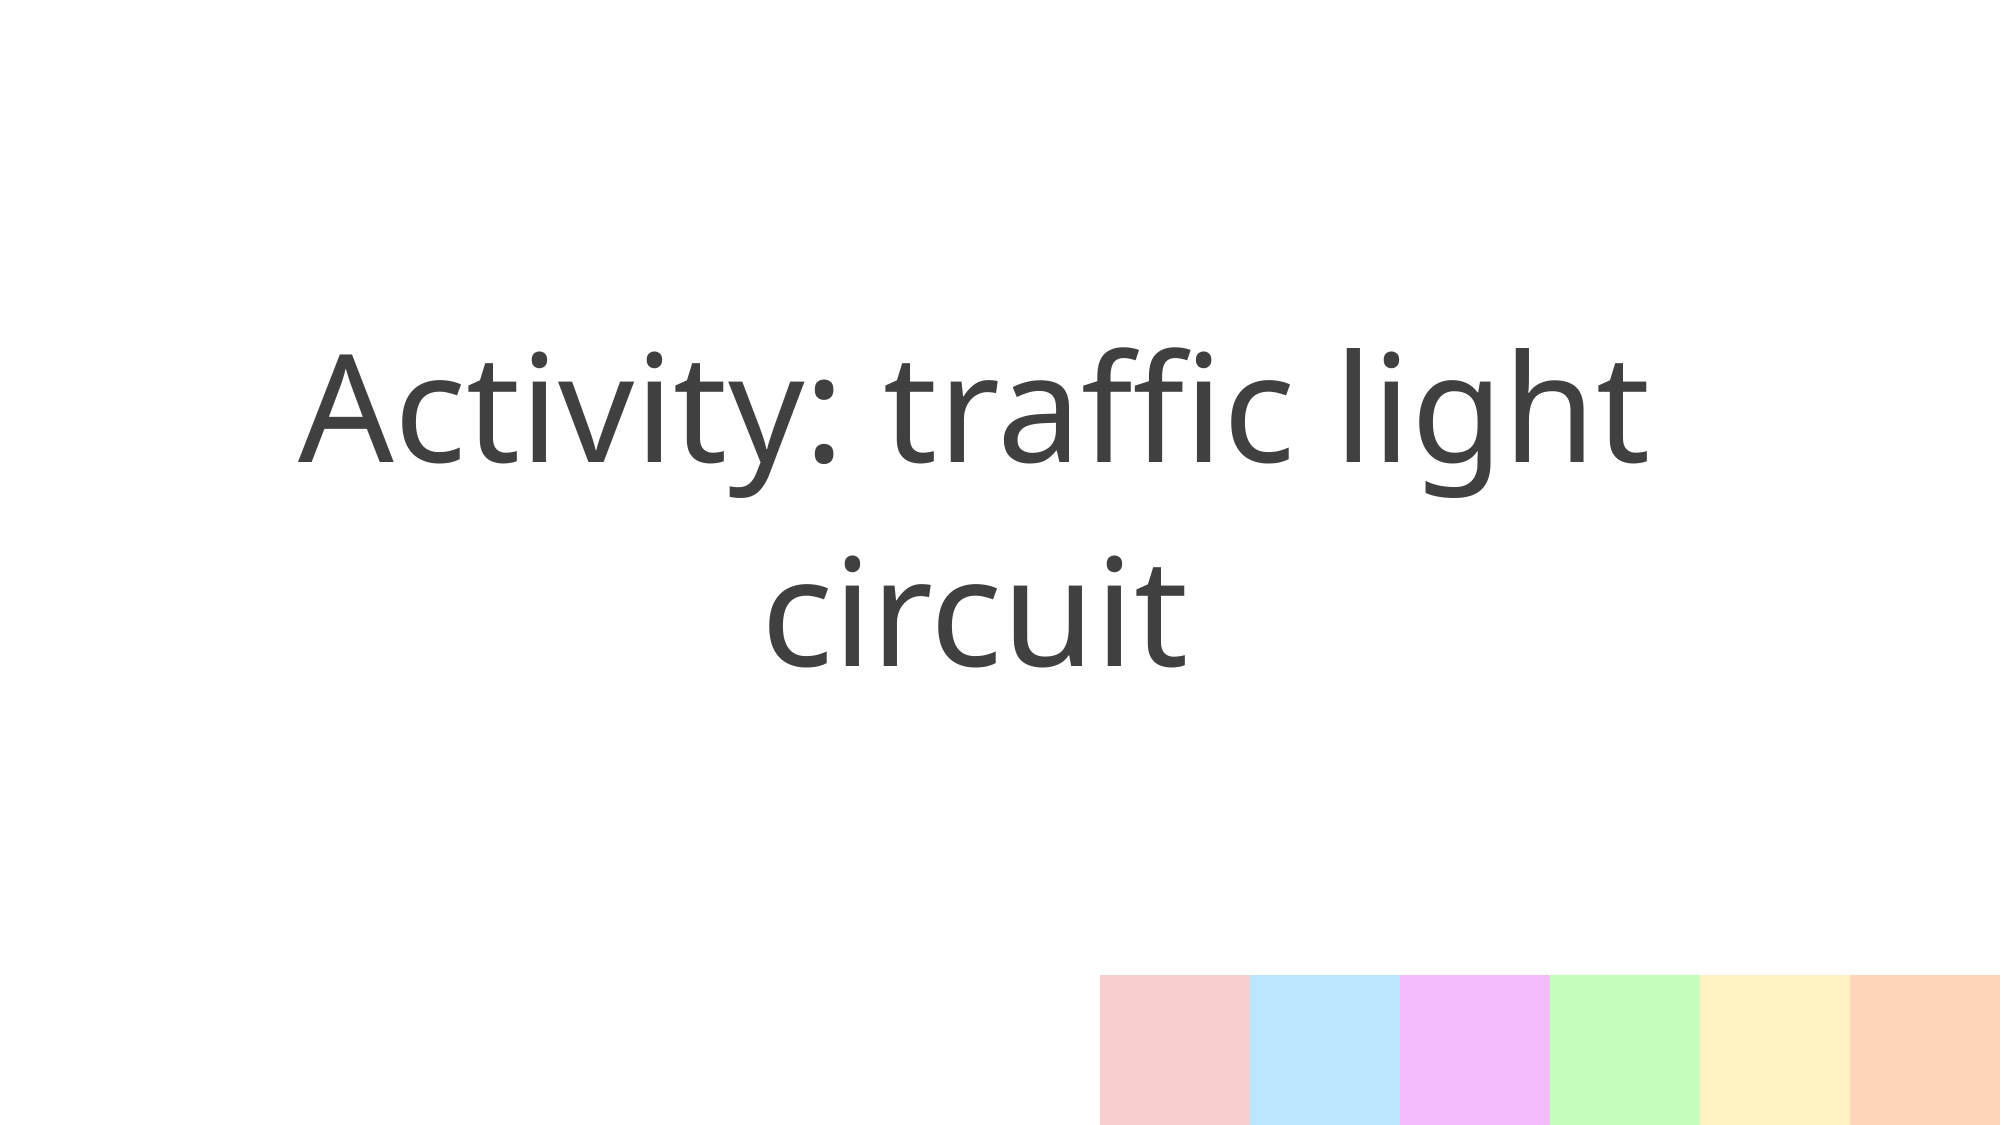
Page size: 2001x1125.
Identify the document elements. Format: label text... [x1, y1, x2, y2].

title Activity: traffic light circuit [75, 403, 1876, 609]
